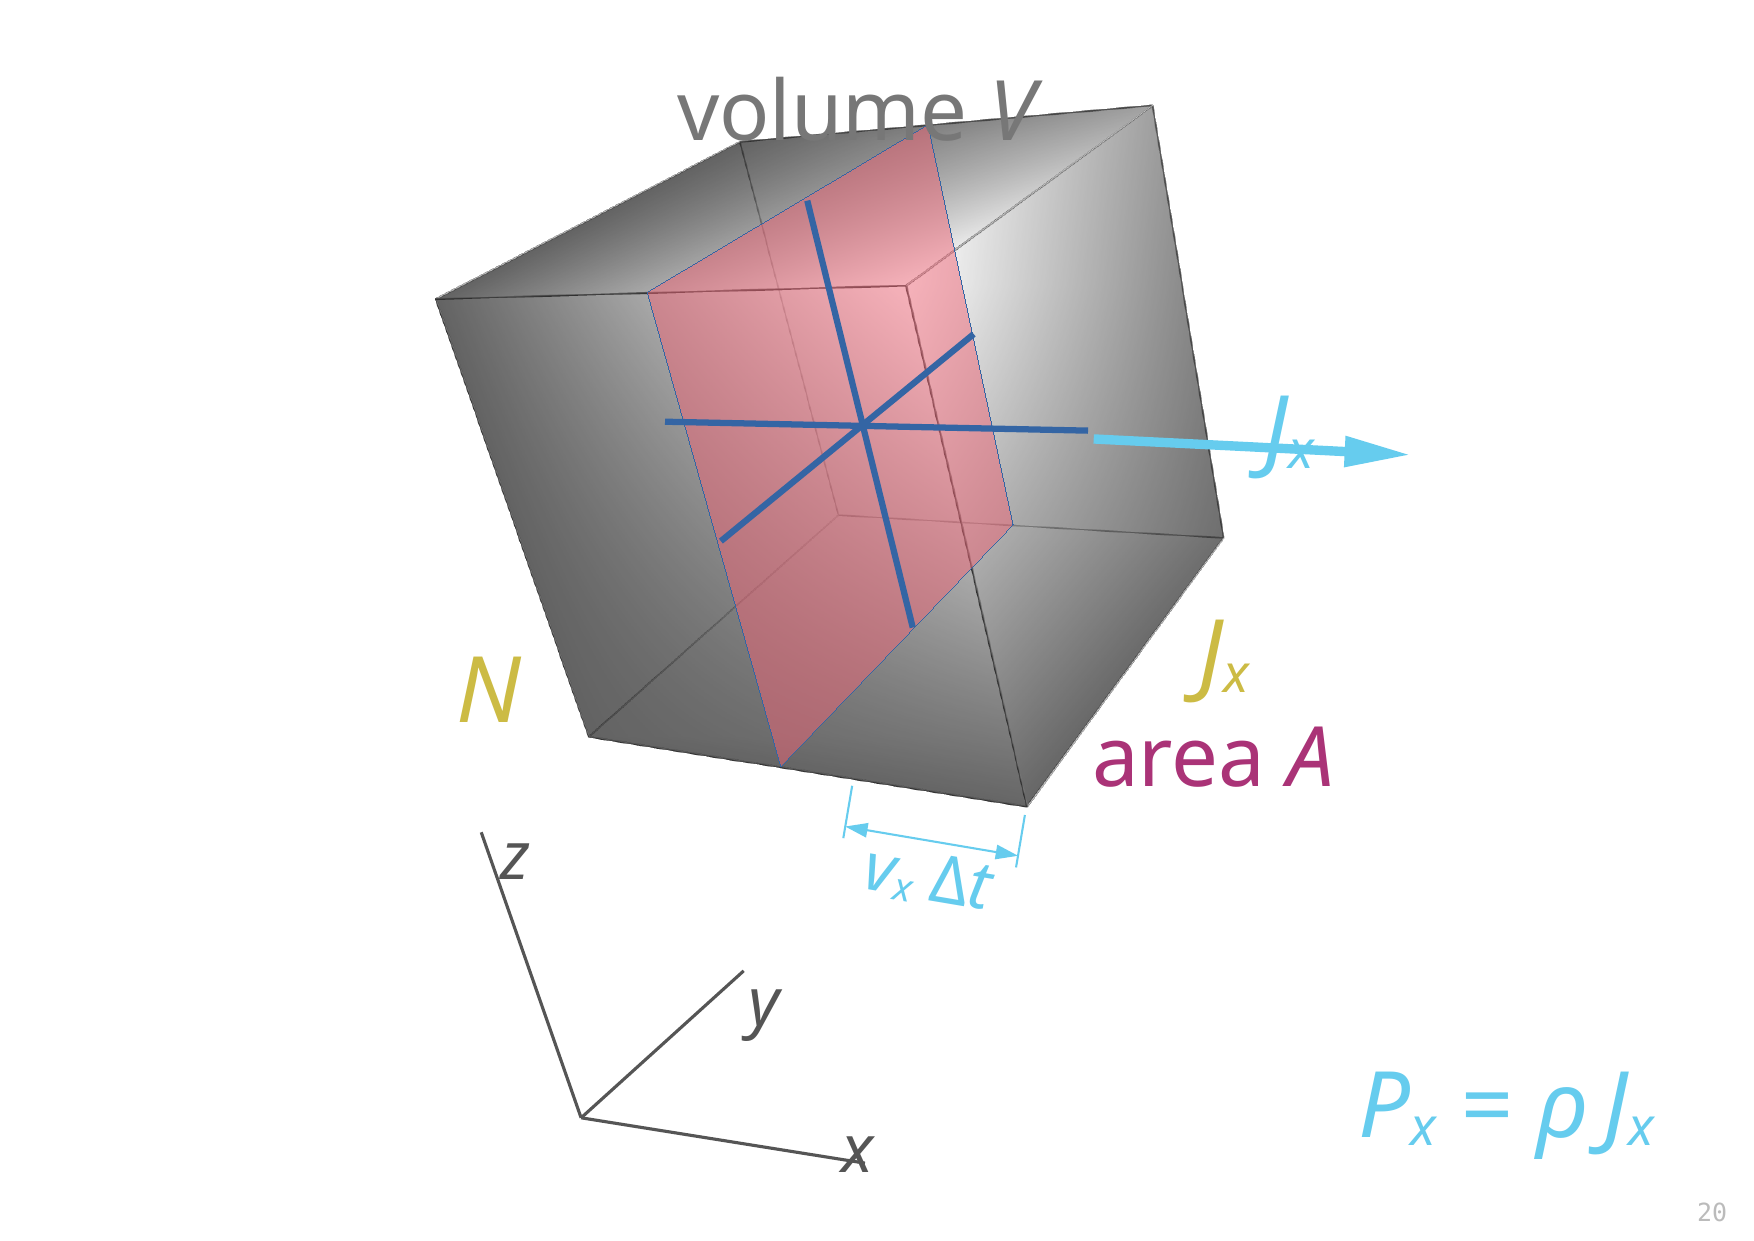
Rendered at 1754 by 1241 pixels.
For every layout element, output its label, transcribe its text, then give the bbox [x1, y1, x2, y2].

text_box z [486, 801, 525, 883]
text_box Jx [1183, 580, 1271, 687]
text_box y [733, 946, 775, 1029]
text_box Px = ρ Jx [1343, 1032, 1684, 1139]
text_box [684, 426, 914, 767]
text_box area A [1077, 689, 1343, 788]
text_box Jx [1248, 355, 1336, 463]
text_box [868, 430, 1014, 626]
text_box x [827, 1094, 868, 1176]
text_box N [441, 616, 544, 724]
text_box [647, 142, 973, 422]
text_box [873, 339, 992, 425]
text_box volume V [662, 43, 1054, 142]
